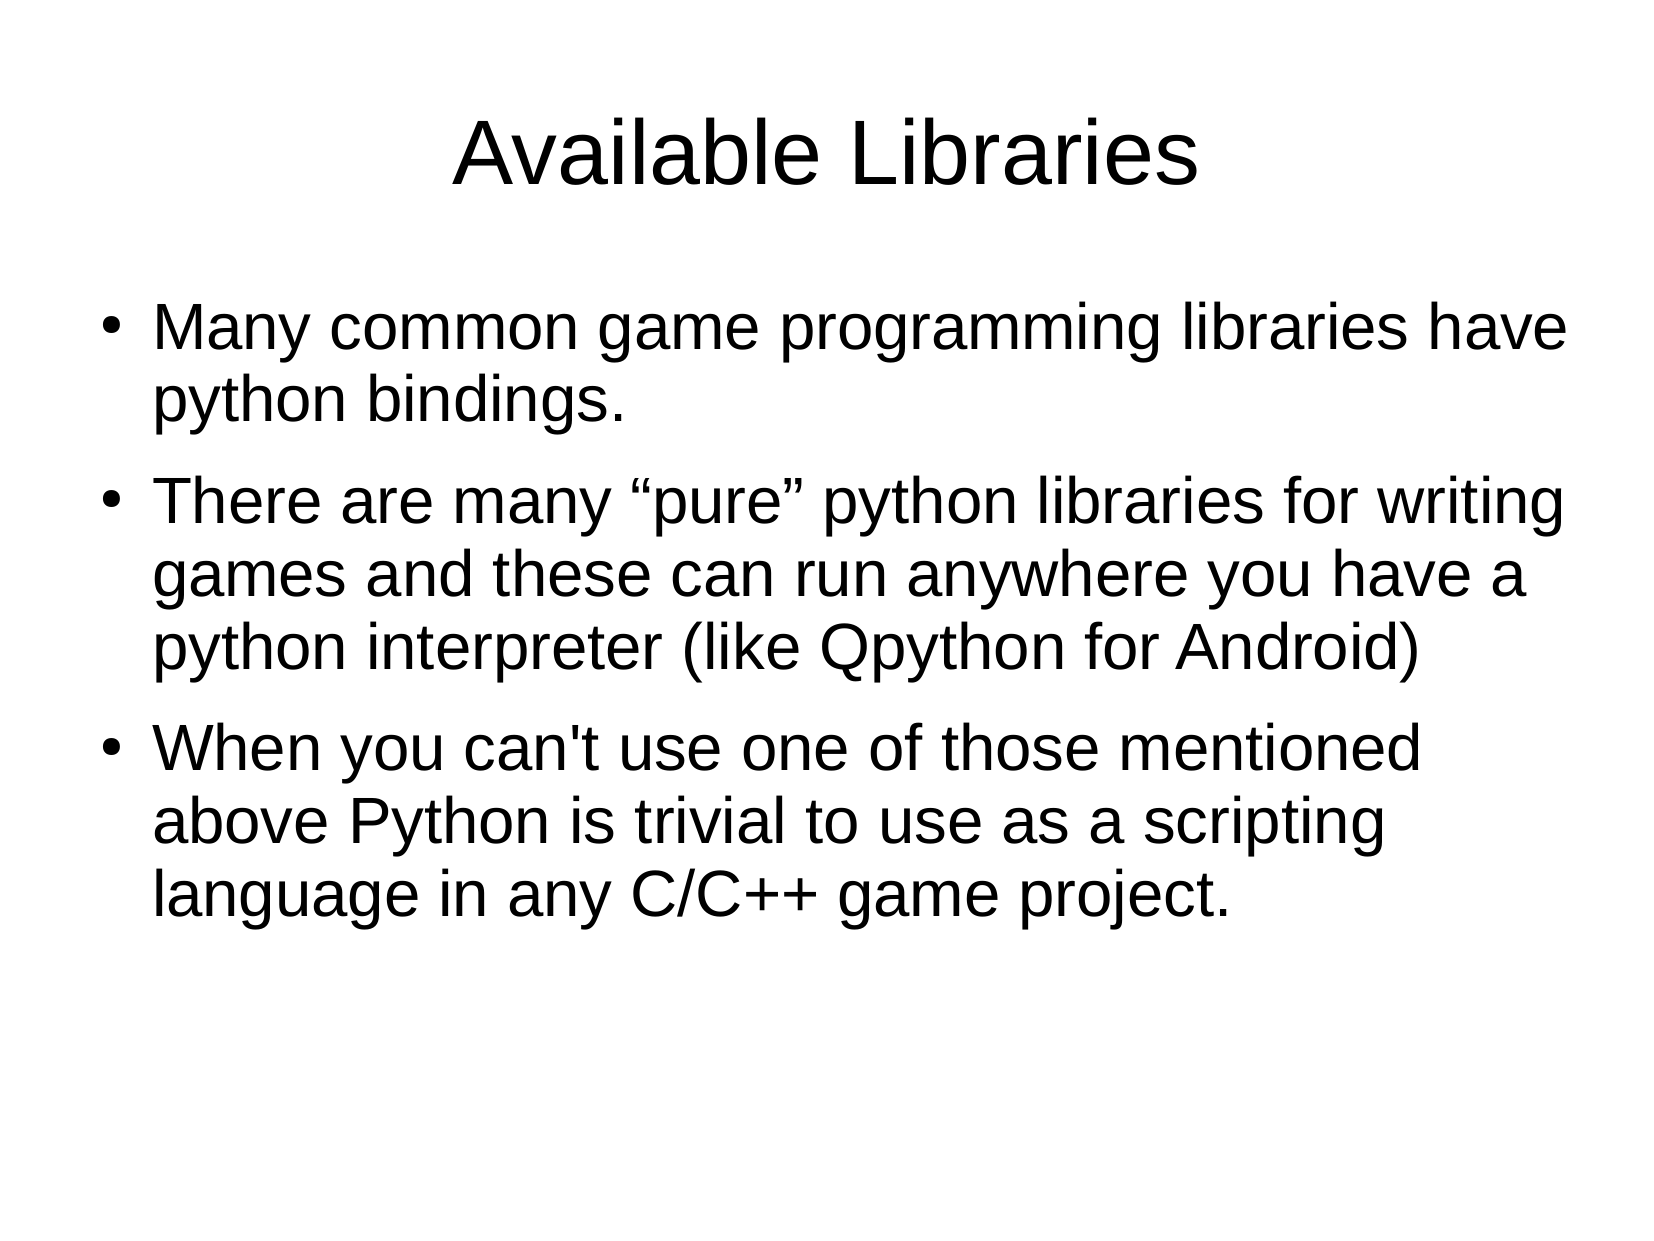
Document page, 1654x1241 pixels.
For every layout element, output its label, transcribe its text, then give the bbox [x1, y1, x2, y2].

title Available Libraries [82, 49, 1571, 257]
list Many common game programming libraries have python bindings. There are many “pure” python libraries for writing games and these can run anywhere you have a python interpreter (like Qpython for Android) When you can't use one of those mentioned above Python is trivial to use as a scripting language in any C/C++ game project. [82, 290, 1571, 1010]
